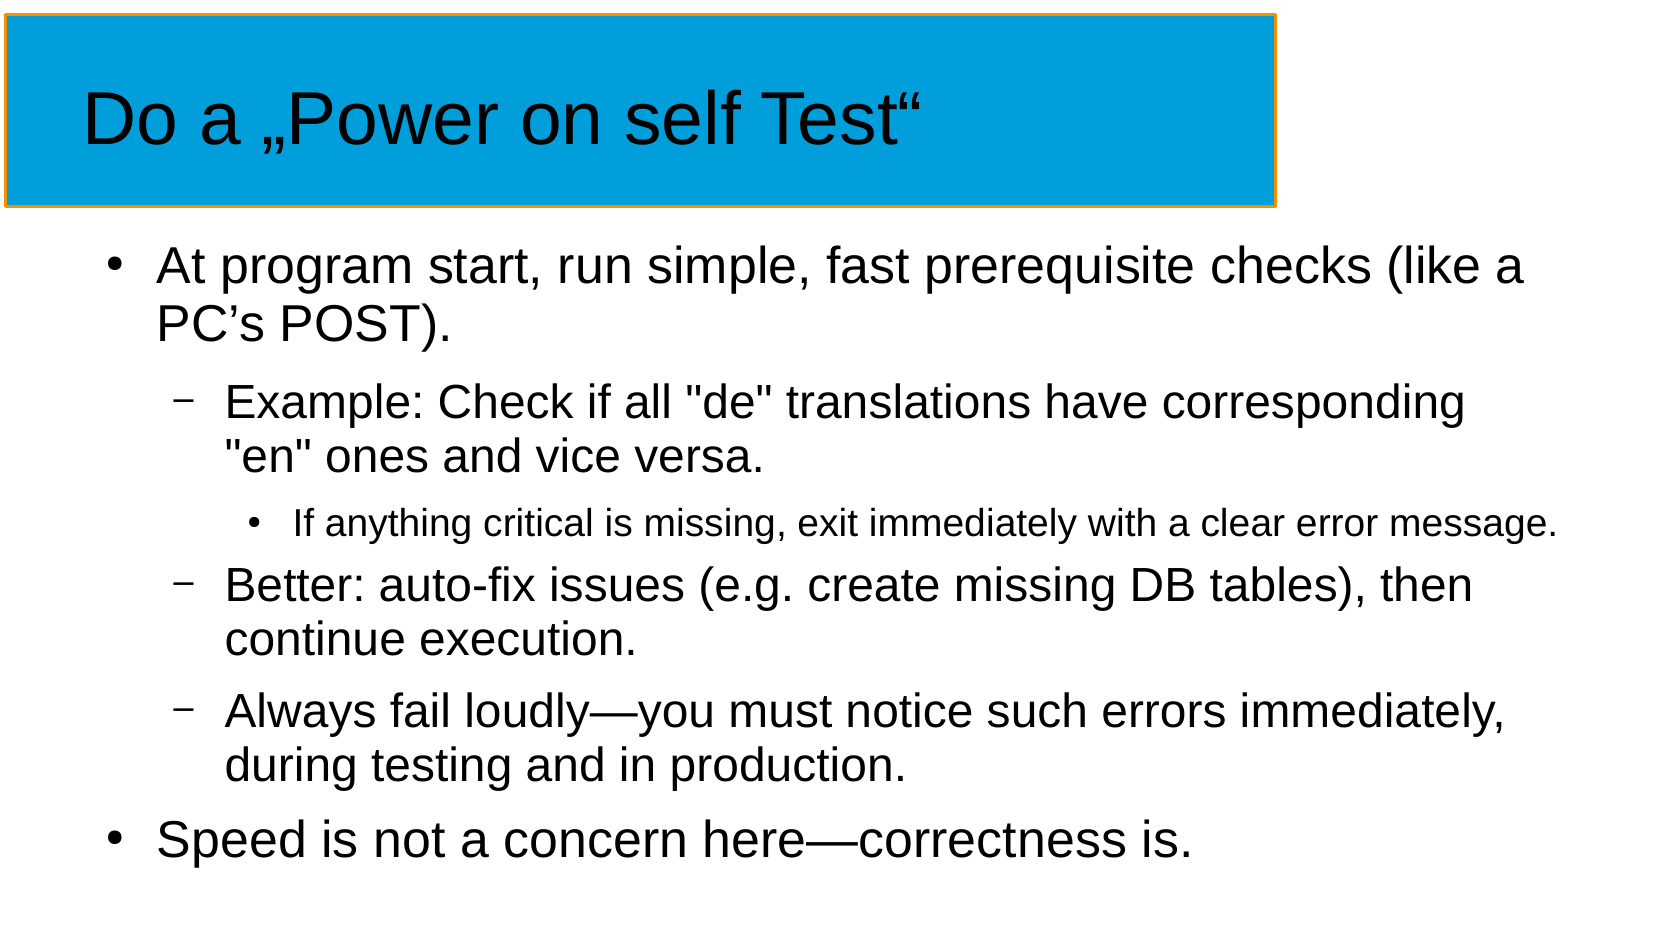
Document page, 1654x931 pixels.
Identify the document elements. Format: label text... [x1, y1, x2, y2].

title Do a „Power on self Test“ [82, 44, 1235, 192]
list At program start, run simple, fast prerequisite checks (like a PC’s POST). Example: Check if all "de" translations have corresponding "en" ones and vice versa. If anything critical is missing, exit immediately with a clear error message. Better: auto-fix issues (e.g. create missing DB tables), then continue execution. Always fail loudly—you must notice such errors immediately, during testing and in production. Speed is not a concern here—correctness is. [88, 236, 1565, 886]
